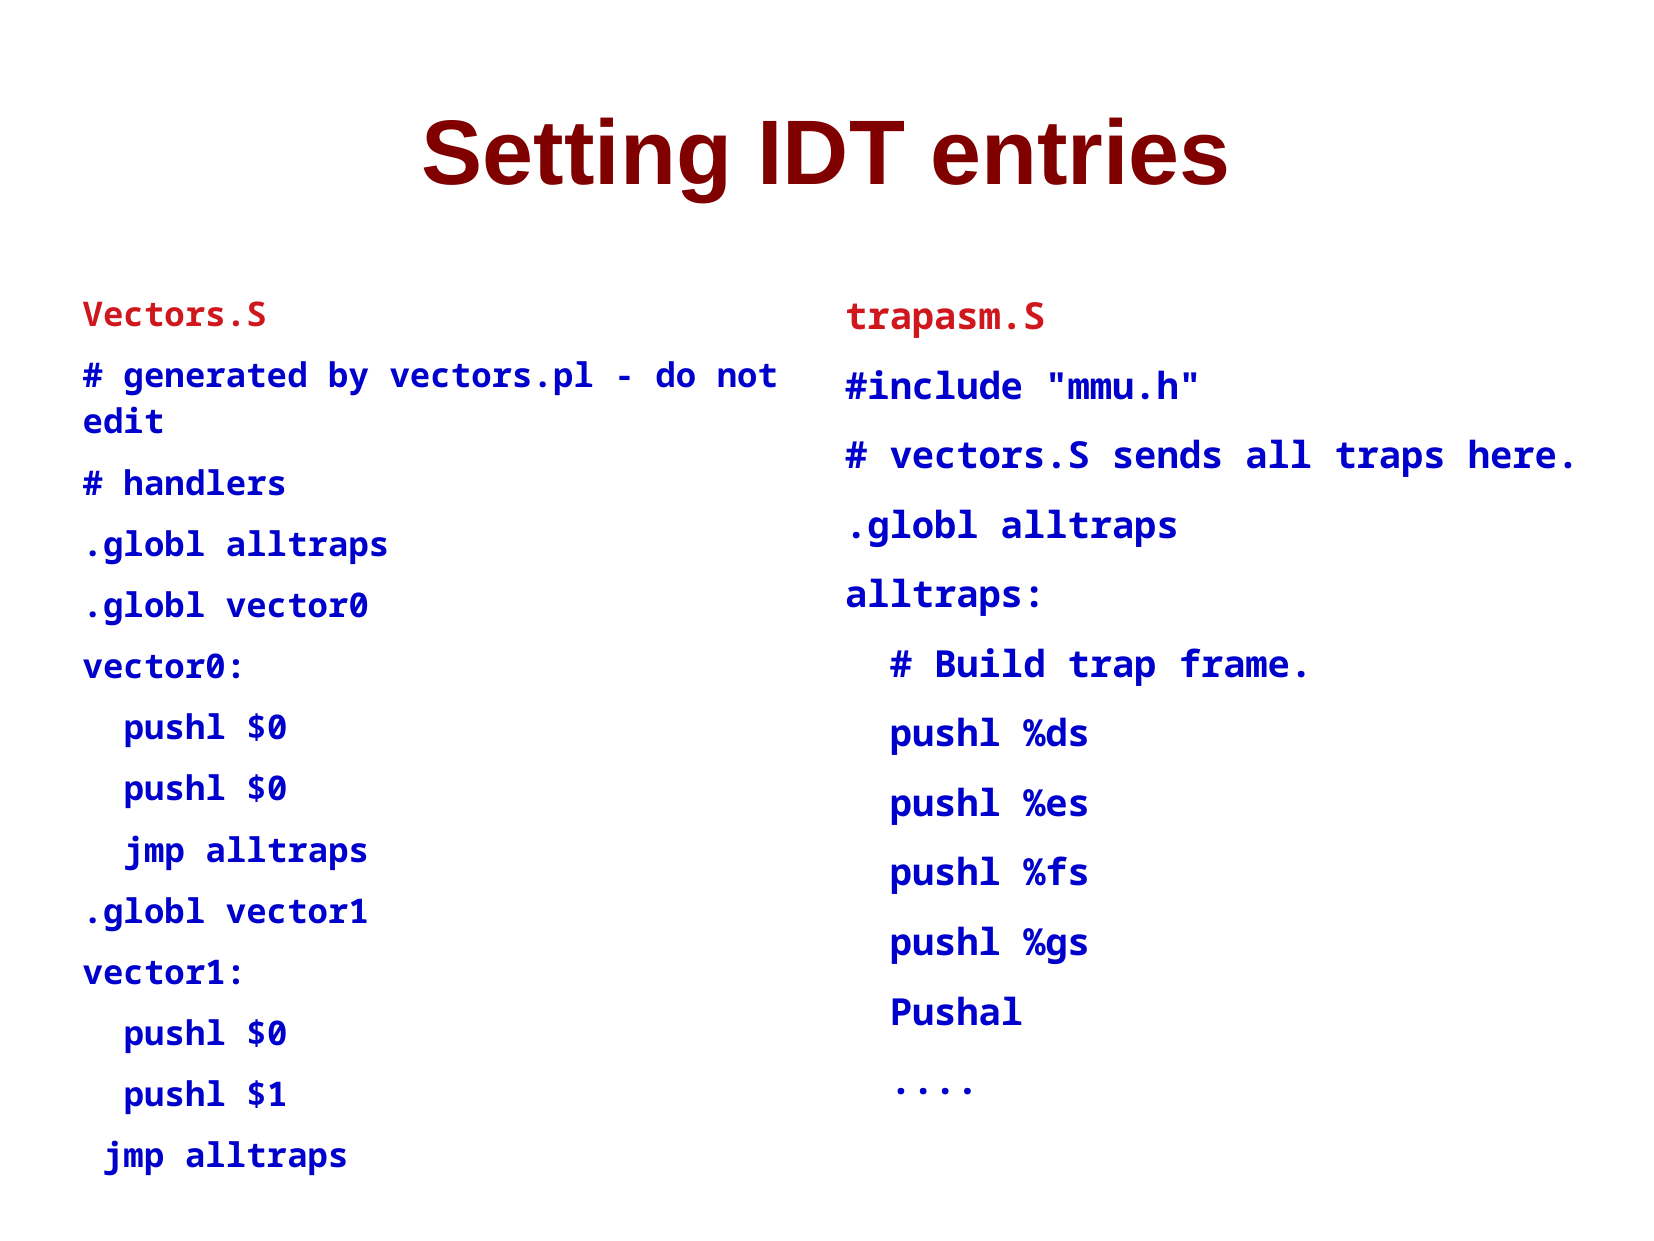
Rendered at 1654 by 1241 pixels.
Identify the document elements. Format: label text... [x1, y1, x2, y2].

list Vectors.S # generated by vectors.pl - do not edit # handlers .globl alltraps .globl vector0 vector0: pushl $0 pushl $0 jmp alltraps .globl vector1 vector1: pushl $0 pushl $1 jmp alltraps [82, 290, 804, 1197]
list trapasm.S #include "mmu.h" # vectors.S sends all traps here. .globl alltraps alltraps: # Build trap frame. pushl %ds pushl %es pushl %fs pushl %gs Pushal .... [845, 290, 1583, 1182]
title Setting IDT entries [82, 49, 1571, 257]
